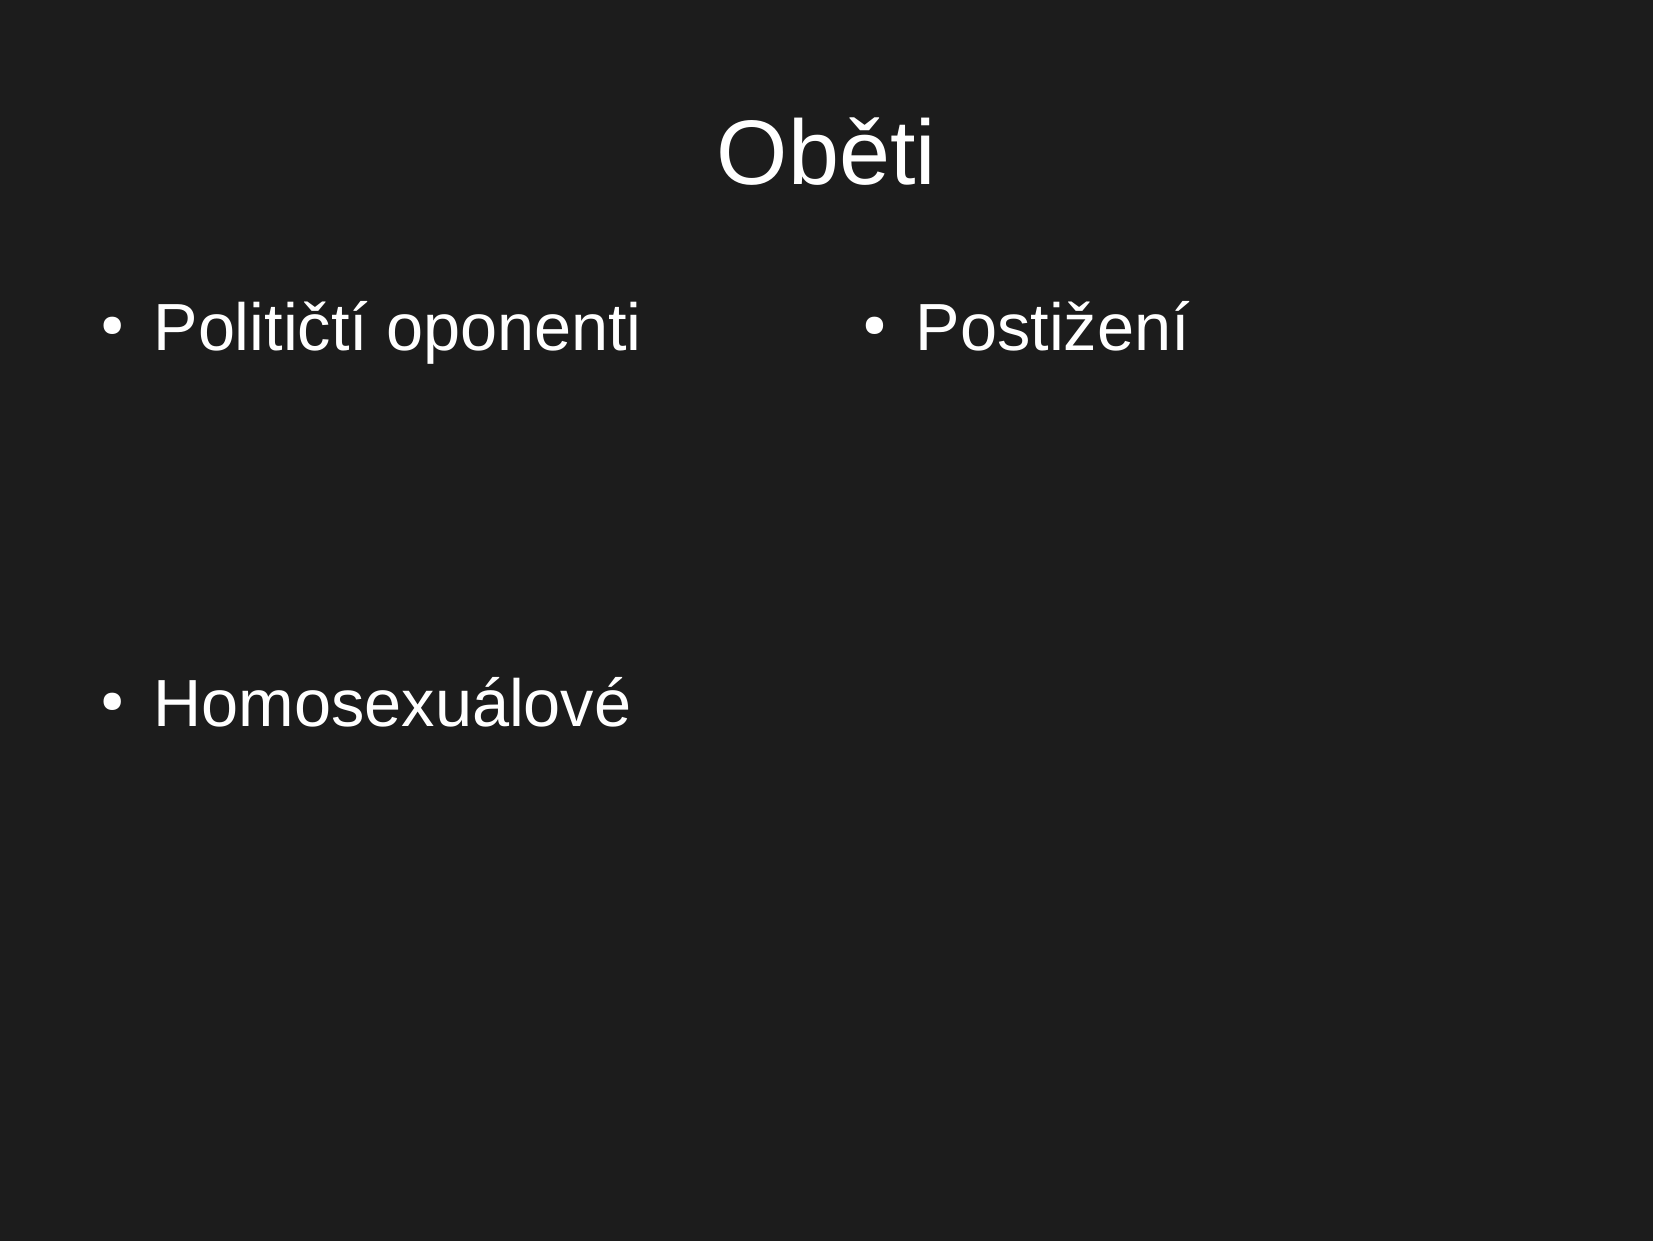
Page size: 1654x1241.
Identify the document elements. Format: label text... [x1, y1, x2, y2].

title Oběti [82, 49, 1571, 257]
list Političtí oponenti [82, 290, 809, 634]
list Homosexuálové [82, 666, 809, 1010]
list Postižení [844, 290, 1571, 634]
